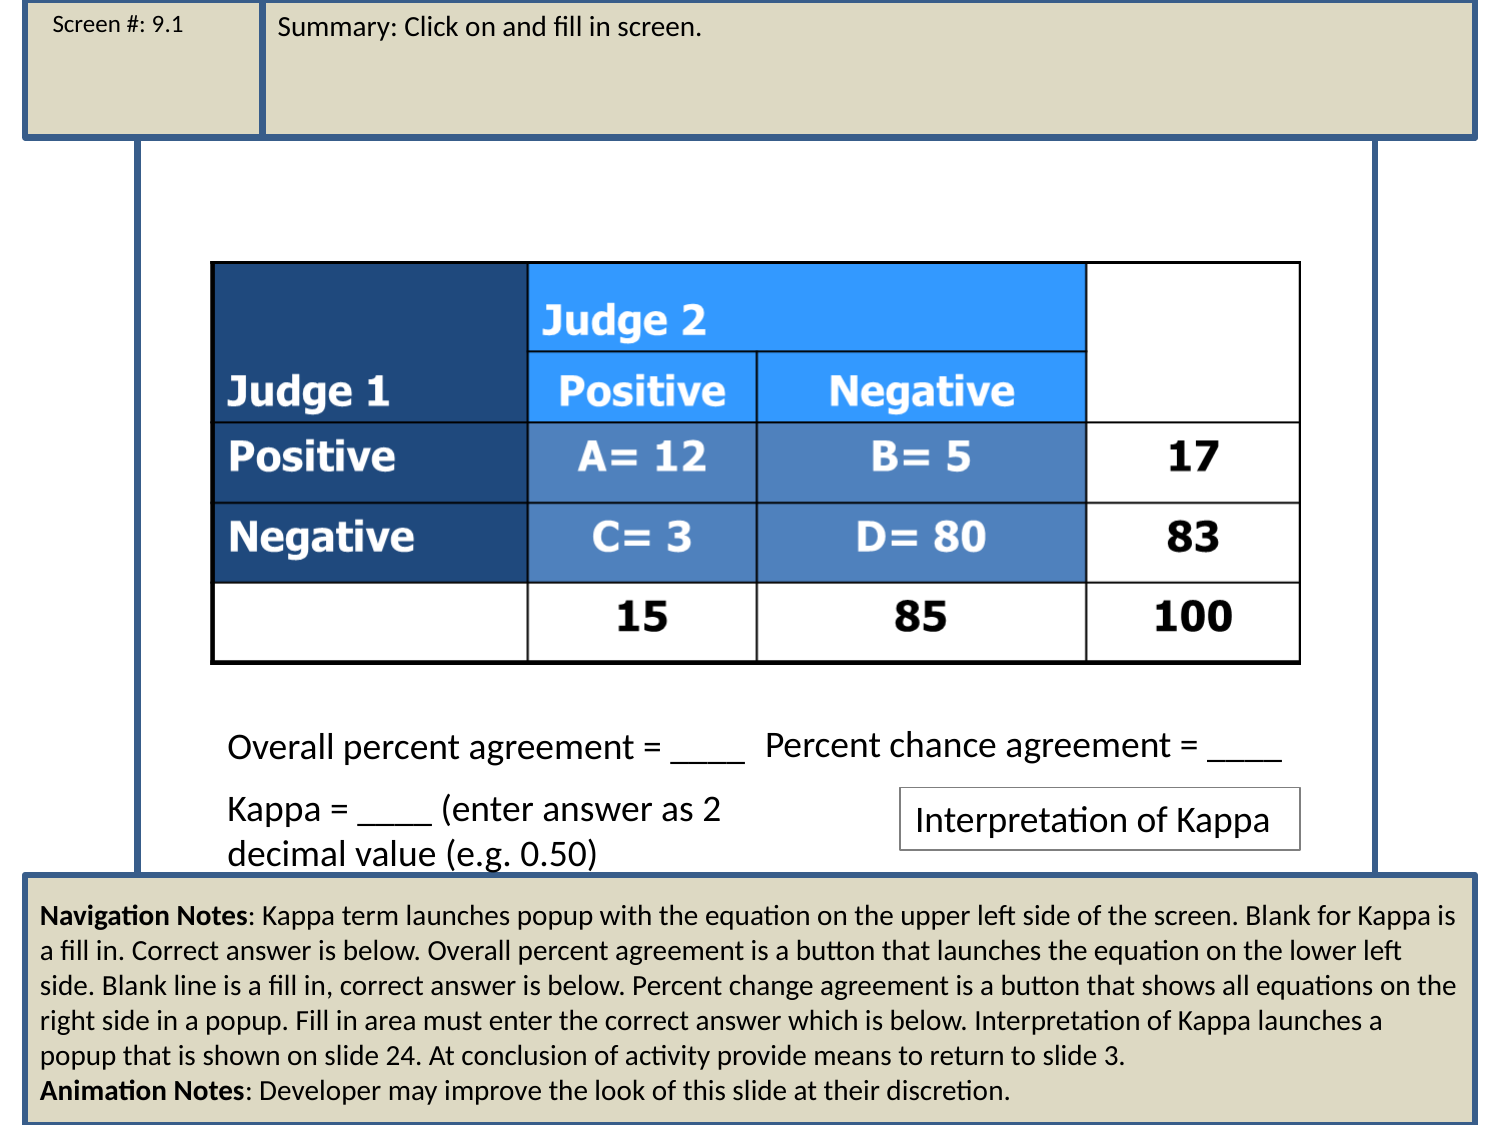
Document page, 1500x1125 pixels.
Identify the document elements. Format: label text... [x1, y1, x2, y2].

picture [202, 262, 1301, 667]
text_box Navigation Notes: Kappa term launches popup with the equation on the upper left side of the screen. Blank for Kappa is a fill in. Correct answer is below. Overall percent agreement is a button that launches the equation on the lower left side. Blank line is a fill in, correct answer is below. Percent change agreement is a button that shows all equations on the right side in a popup. Fill in area must enter the correct answer which is below. Interpretation of Kappa launches a popup that is shown on slide 24. At conclusion of activity provide means to return to slide 3. Animation Notes: Developer may improve the look of this slide at their discretion. [24, 889, 1475, 1117]
text_box [25, 0, 1475, 889]
text_box Percent chance agreement = ____ [750, 712, 1338, 774]
text_box Overall percent agreement = ____ [212, 714, 800, 775]
text_box Kappa = ____ (enter answer as 2 decimal value (e.g. 0.50) [212, 776, 738, 883]
text_box Interpretation of Kappa [900, 787, 1300, 850]
text_box [25, 1117, 1475, 1125]
text_box Summary: Click on and fill in screen. [262, 0, 1500, 51]
text_box Screen #: 9.1 [37, 0, 250, 46]
